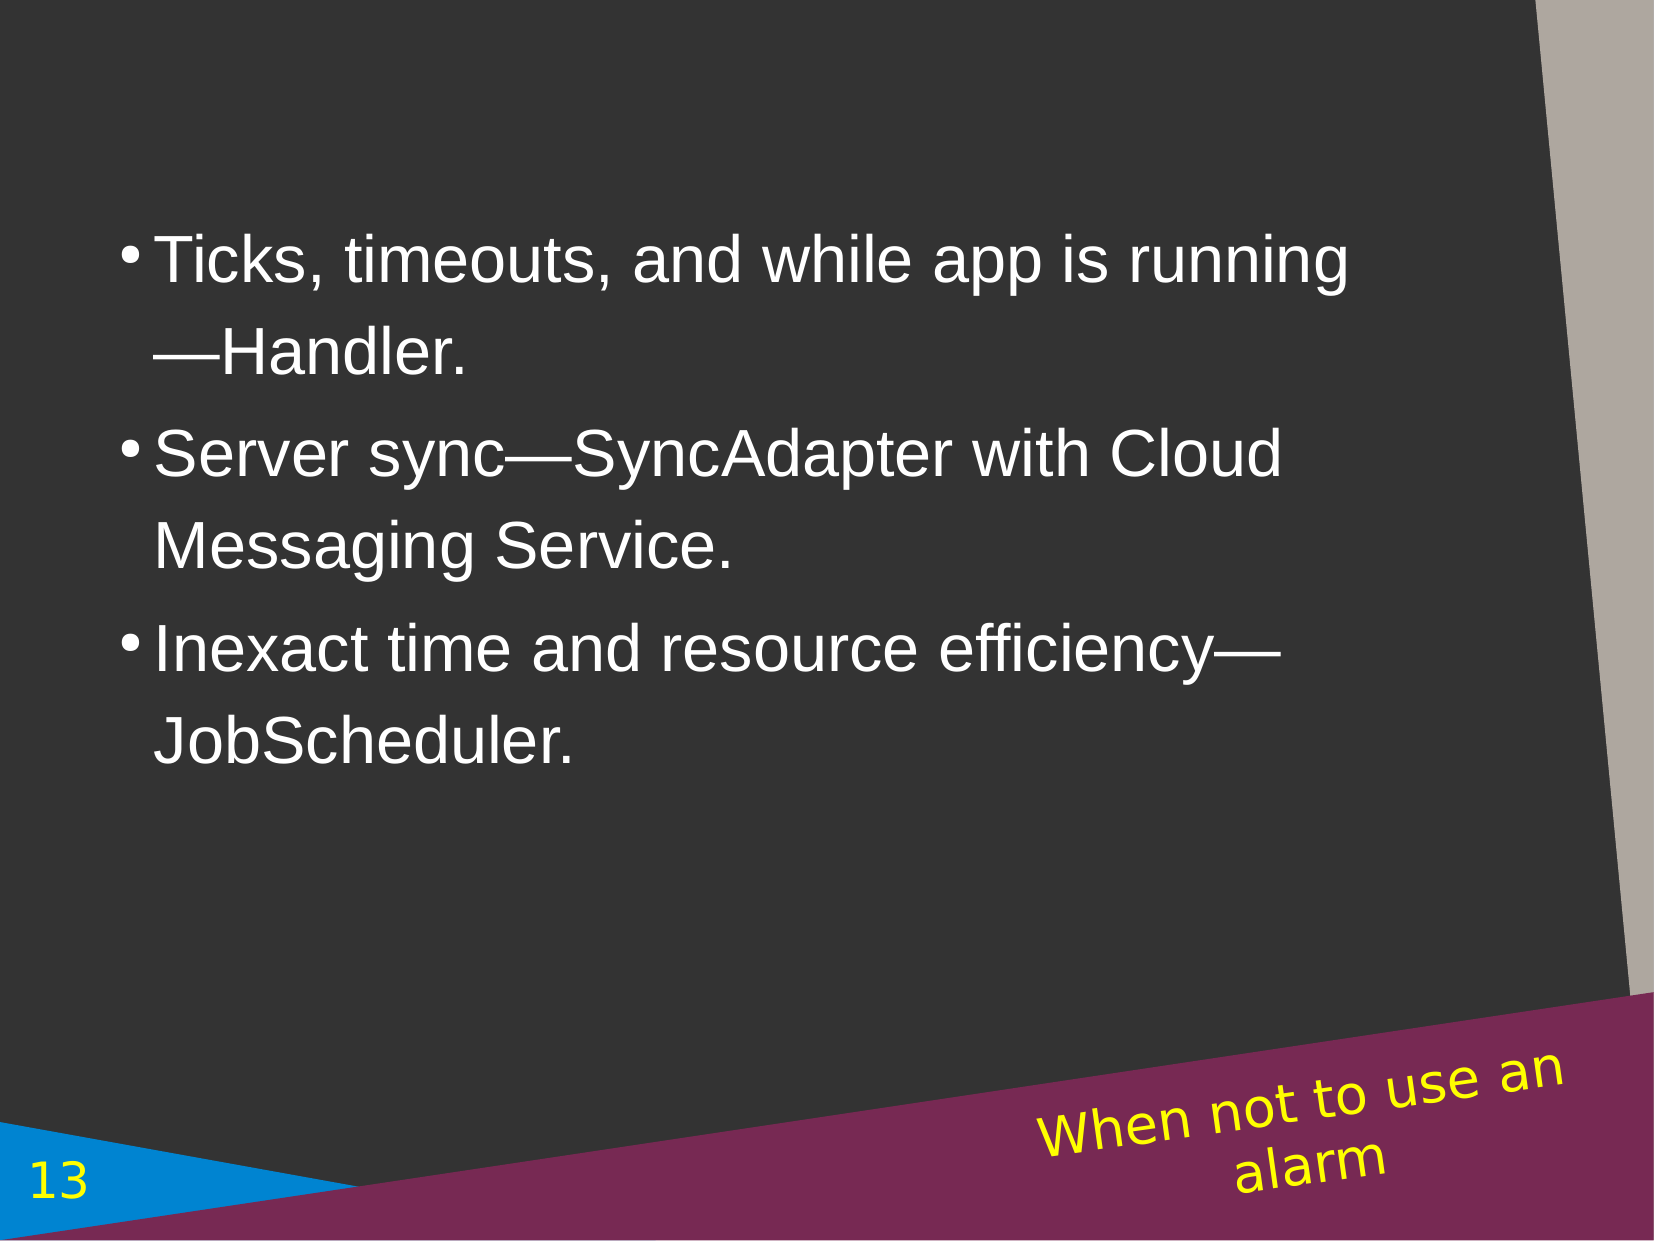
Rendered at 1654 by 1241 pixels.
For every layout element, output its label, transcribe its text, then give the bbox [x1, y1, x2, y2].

text_box Ticks, timeouts, and while app is running—Handler. Server sync—SyncAdapter with Cloud Messaging Service. Inexact time and resource efficiency—JobScheduler. [103, 188, 1371, 875]
title When not to use an alarm [956, 995, 1654, 1241]
